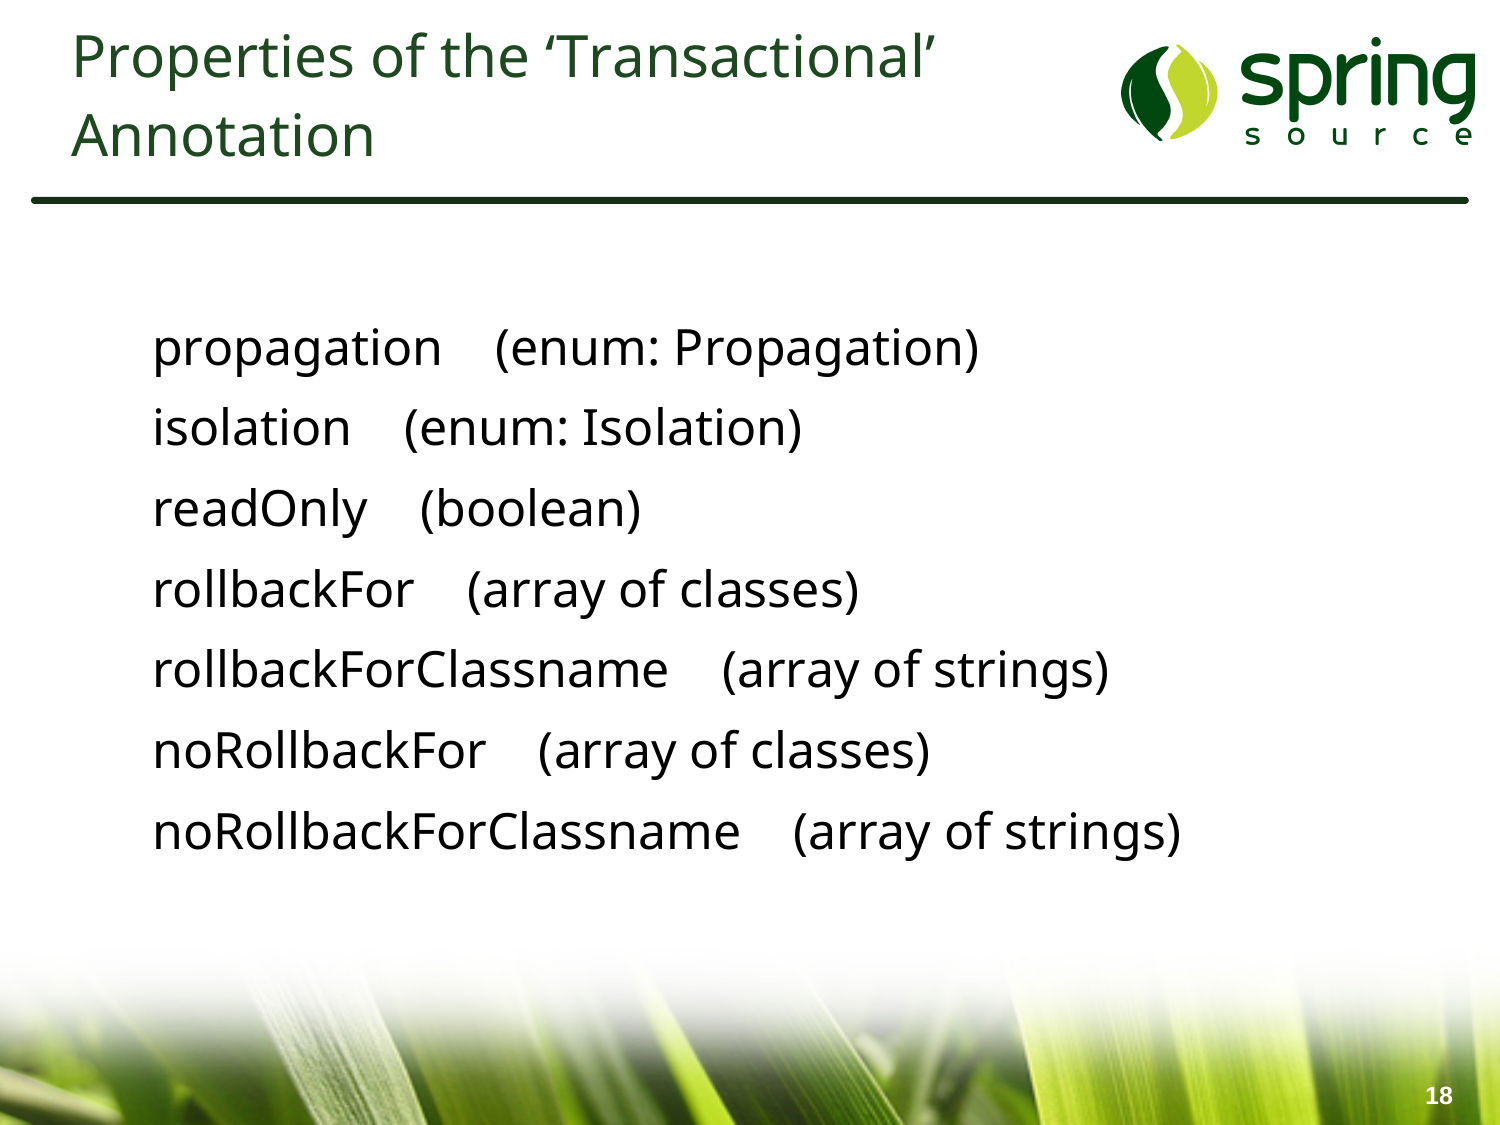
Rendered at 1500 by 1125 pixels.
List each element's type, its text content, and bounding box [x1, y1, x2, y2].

title Properties of the ‘Transactional’ Annotation [56, 13, 1067, 176]
picture [0, 944, 1500, 1125]
list propagation (enum: Propagation) isolation (enum: Isolation) readOnly (boolean) rollbackFor (array of classes) rollbackForClassname (array of strings) noRollbackFor (array of classes) noRollbackForClassname (array of strings) [137, 303, 1371, 871]
picture [1121, 37, 1475, 145]
